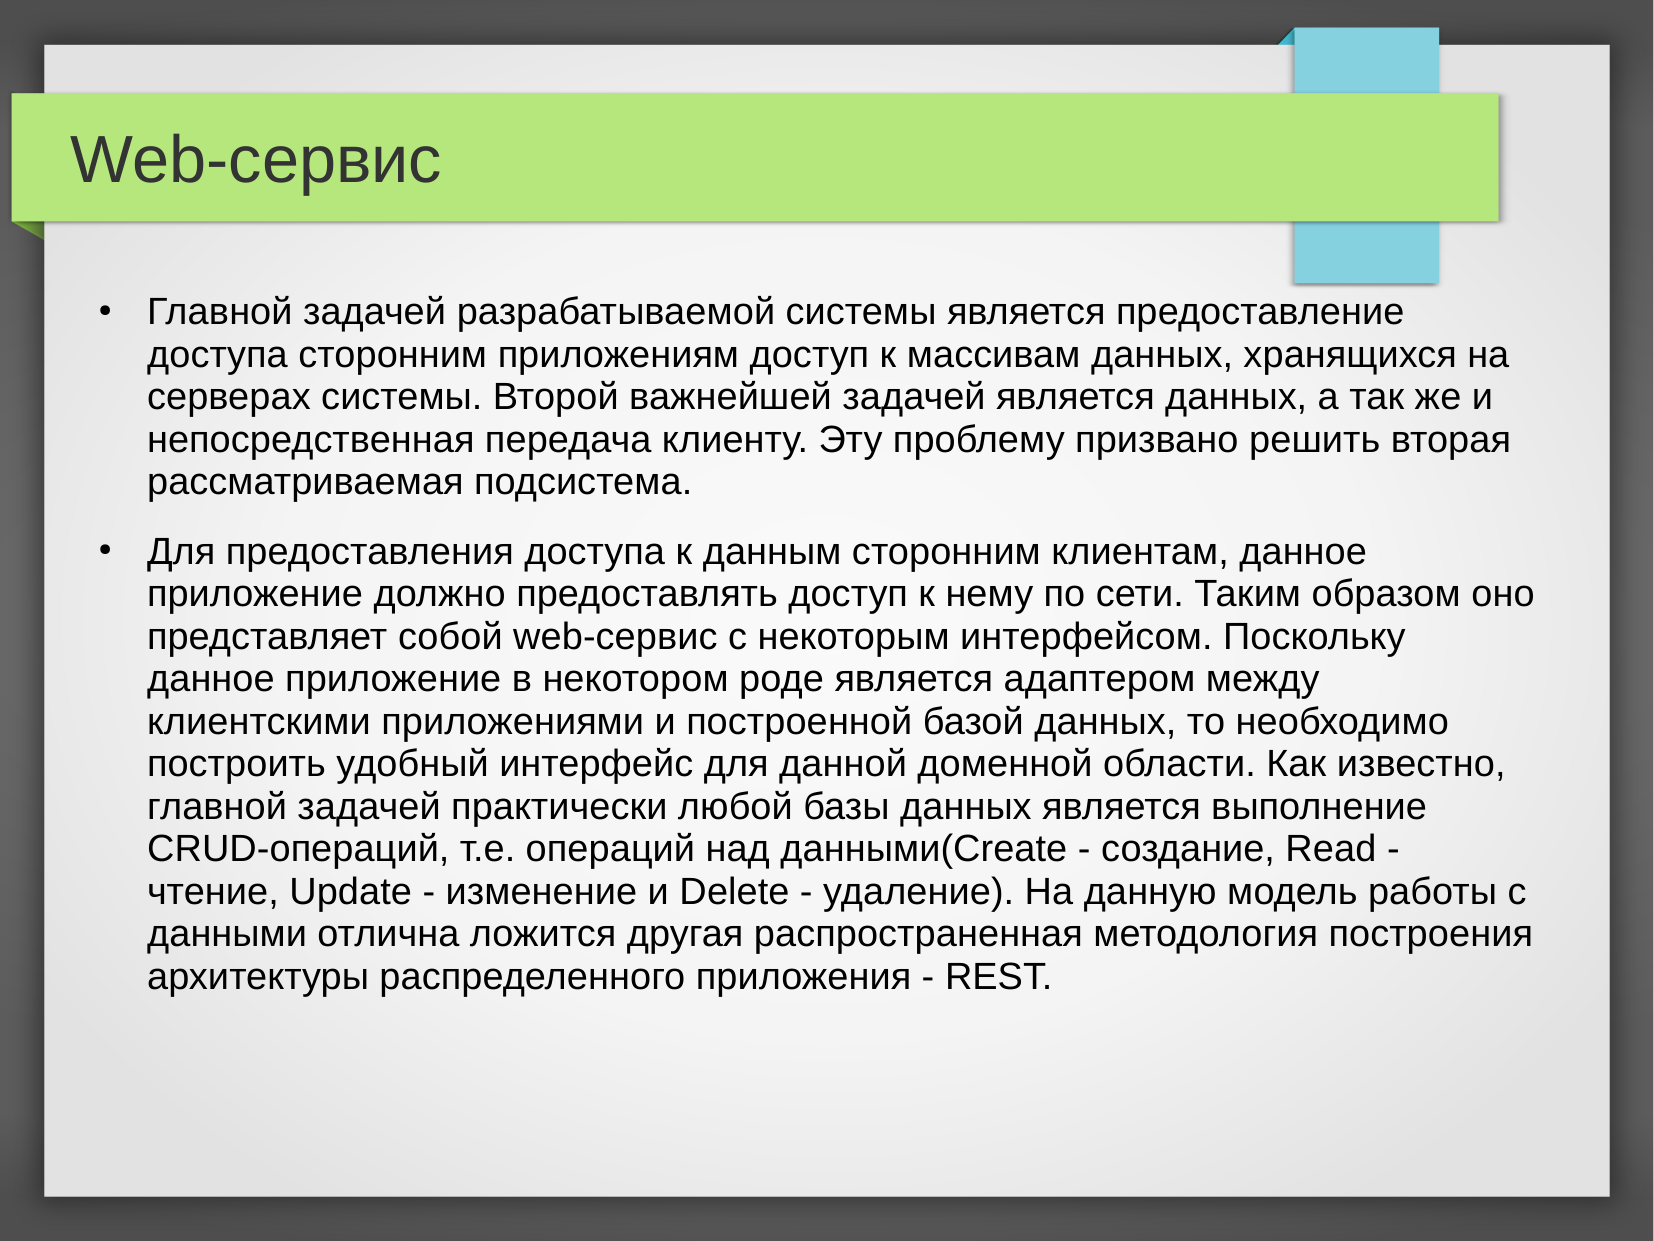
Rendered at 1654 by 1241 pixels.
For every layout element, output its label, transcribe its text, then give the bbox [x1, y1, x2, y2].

list Главной задачей разрабатываемой системы является предоставление доступа сторонним приложениям доступ к массивам данных, хранящихся на серверах системы. Второй важнейшей задачей является данных, а так же и непосредственная передача клиенту. Эту проблему призвано решить вторая рассматриваемая подсистема. Для предоставления доступа к данным сторонним клиентам, данное приложение должно предоставлять доступ к нему по сети. Таким образом оно представляет собой web-сервис с некоторым интерфейсом. Поскольку данное приложение в некотором роде является адаптером между клиентскими приложениями и построенной базой данных, то необходимо построить удобный интерфейс для данной доменной области. Как известно, главной задачей практически любой базы данных является выполнение CRUD-операций, т.е. операций над данными(Create - создание, Read - чтение, Update - изменение и Delete - удаление). На данную модель работы с данными отлична ложится другая распространенная методология построения архитектуры распределенного приложения - REST. [82, 290, 1538, 1010]
picture [0, 0, 1654, 1241]
title Web-сервис [70, 106, 1441, 213]
